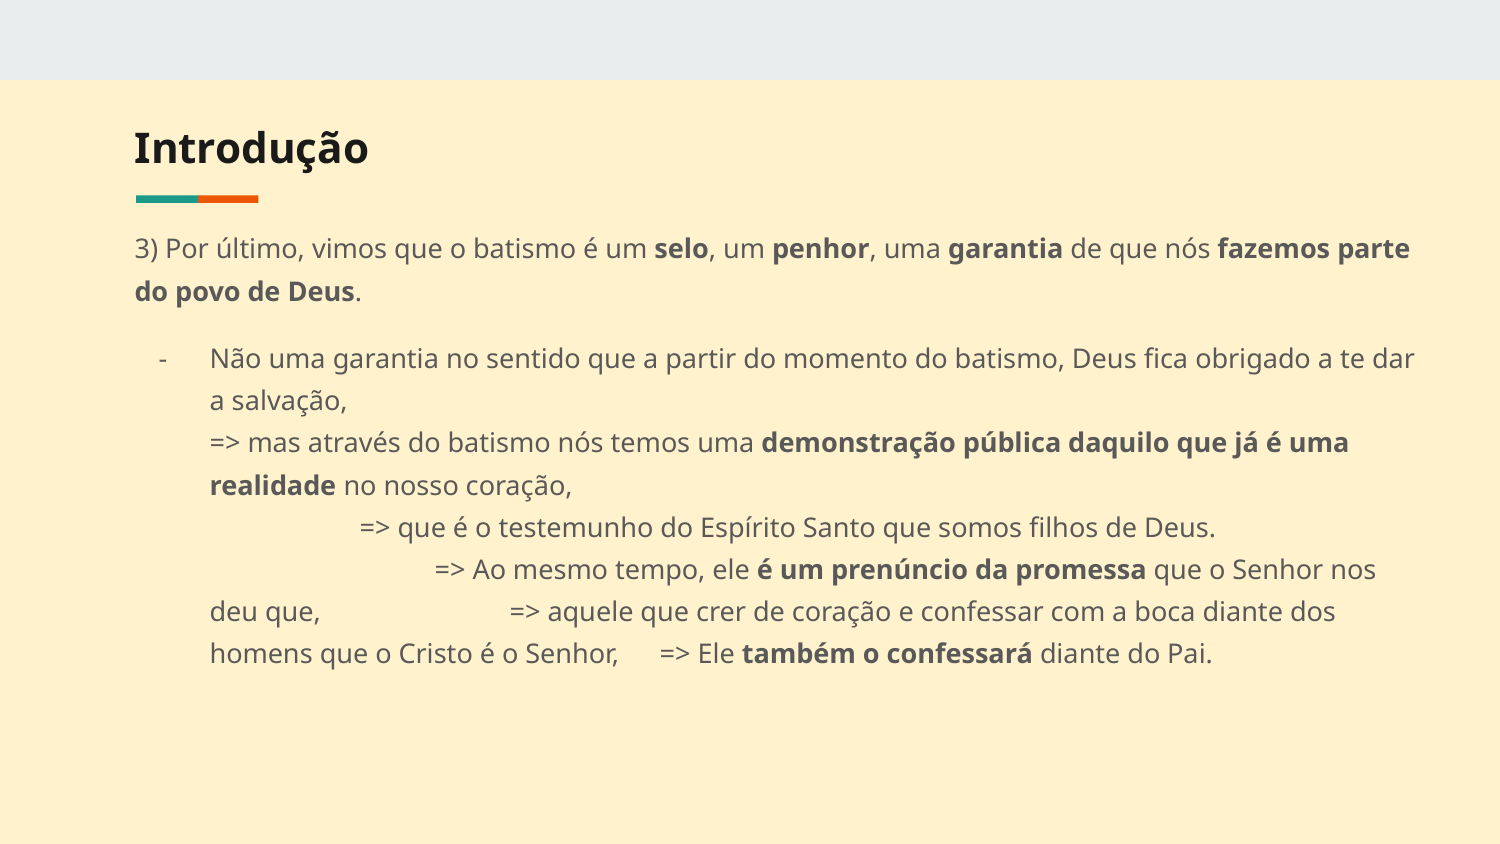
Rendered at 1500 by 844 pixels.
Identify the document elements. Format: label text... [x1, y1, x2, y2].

title Introdução [119, 103, 1381, 192]
list 3) Por último, vimos que o batismo é um selo, um penhor, uma garantia de que nós fazemos parte do povo de Deus. Não uma garantia no sentido que a partir do momento do batismo, Deus fica obrigado a te dar a salvação, => mas através do batismo nós temos uma demonstração pública daquilo que já é uma realidade no nosso coração, => que é o testemunho do Espírito Santo que somos filhos de Deus. => Ao mesmo tempo, ele é um prenúncio da promessa que o Senhor nos deu que, => aquele que crer de coração e confessar com a boca diante dos homens que o Cristo é o Senhor, => Ele também o confessará diante do Pai. [119, 209, 1446, 797]
